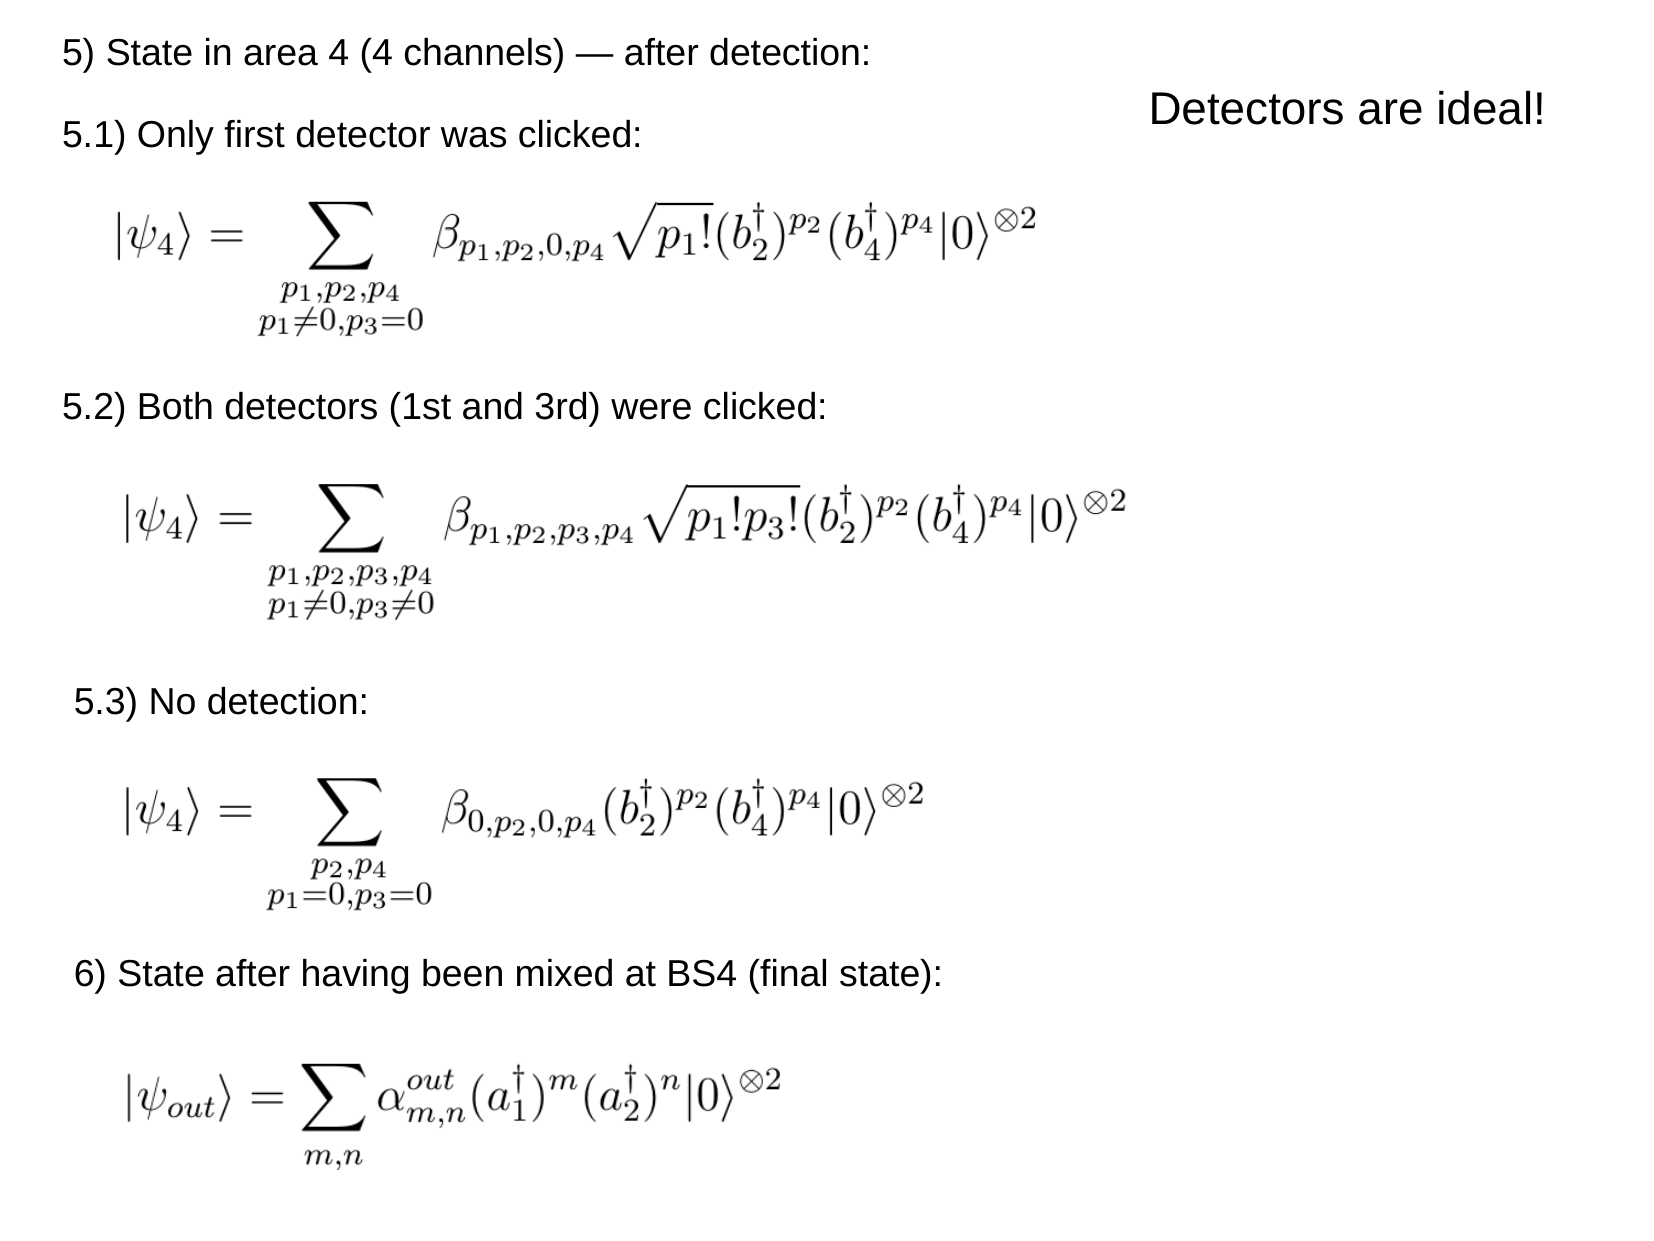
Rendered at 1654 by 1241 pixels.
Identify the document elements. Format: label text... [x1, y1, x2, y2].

picture [106, 755, 934, 917]
text_box Detectors are ideal! [1133, 75, 1571, 142]
text_box 5.2) Both detectors (1st and 3rd) were clicked: [47, 377, 851, 449]
picture [106, 472, 1146, 637]
text_box 5) State in area 4 (4 channels) — after detection: [47, 23, 898, 107]
picture [118, 1051, 804, 1170]
picture [94, 177, 1040, 341]
text_box 5.1) Only first detector was clicked: [47, 107, 674, 178]
text_box 5.3) No detection: [59, 673, 390, 733]
text_box 6) State after having been mixed at BS4 (final state): [59, 944, 969, 1004]
